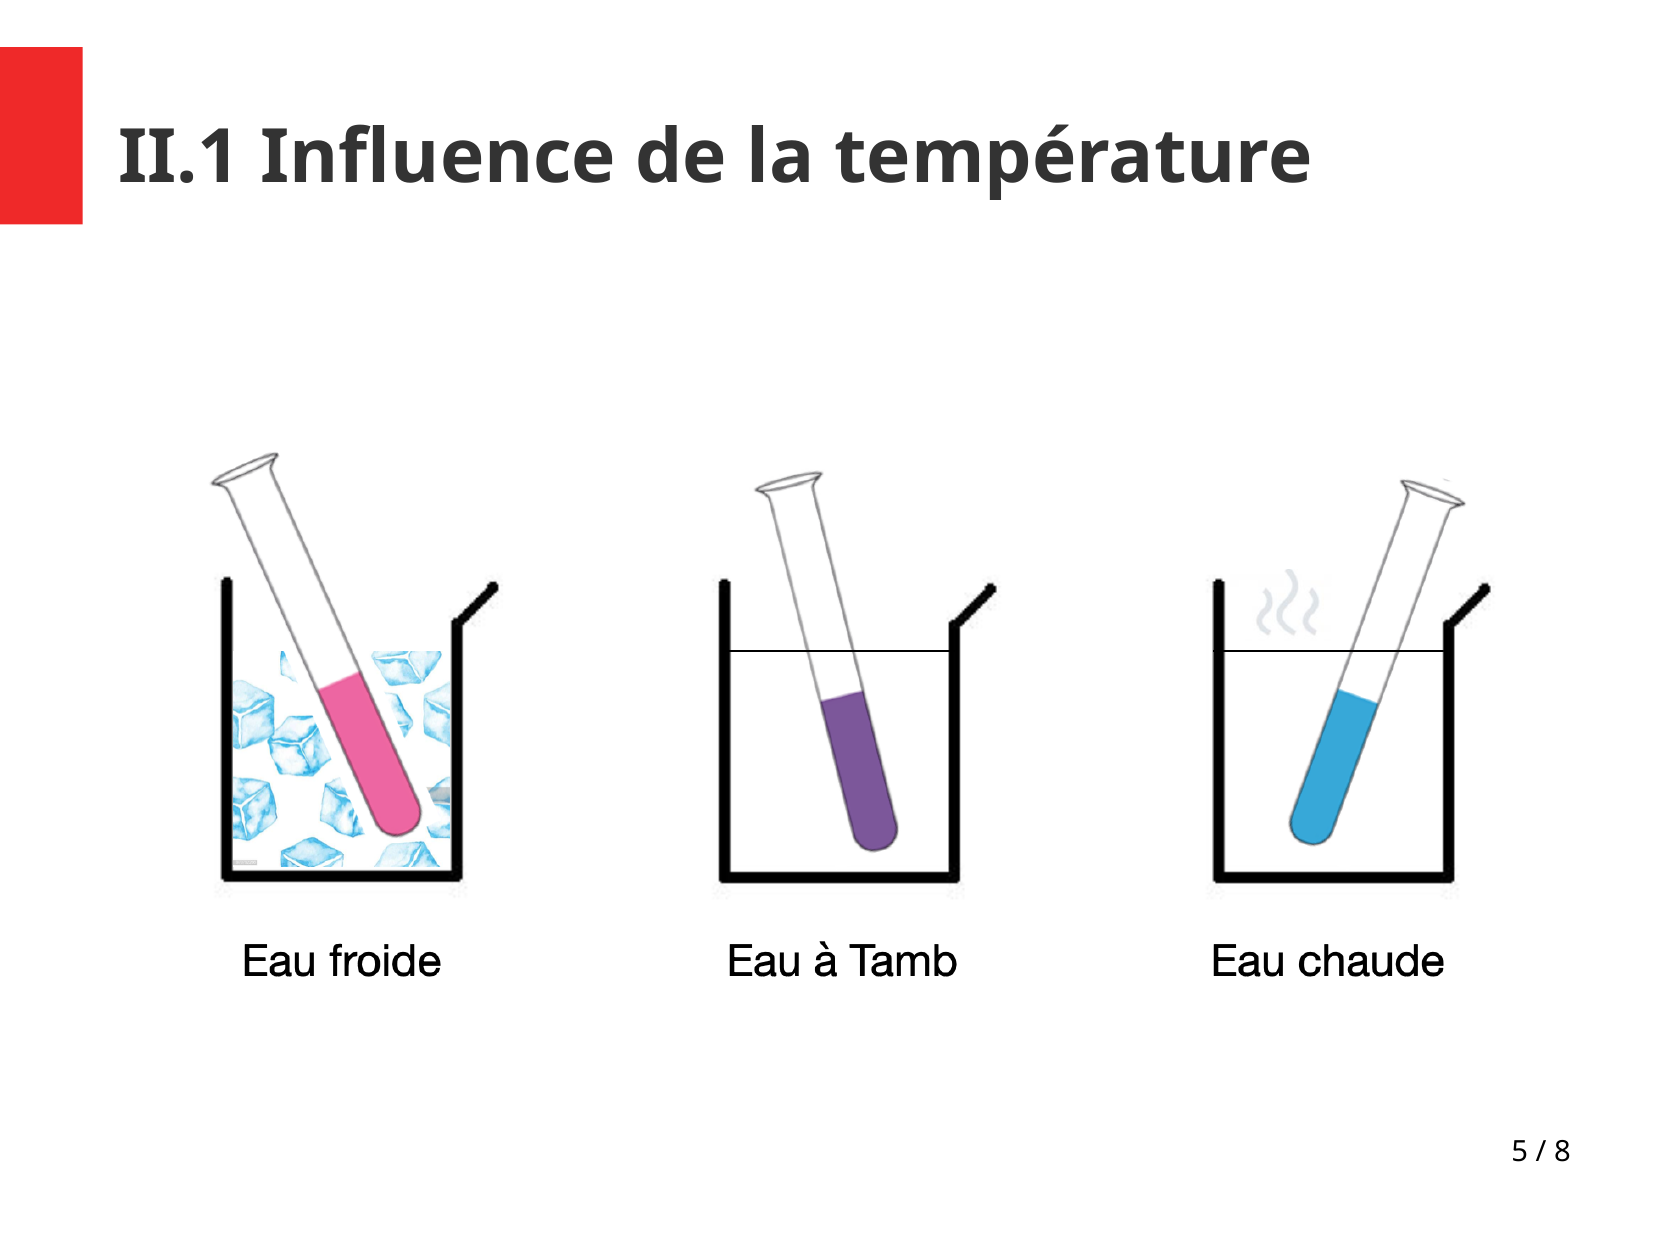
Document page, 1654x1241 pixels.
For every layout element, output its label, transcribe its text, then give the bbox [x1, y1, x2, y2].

title II.1 Influence de la température [118, 49, 1571, 257]
picture [141, 419, 1555, 1028]
